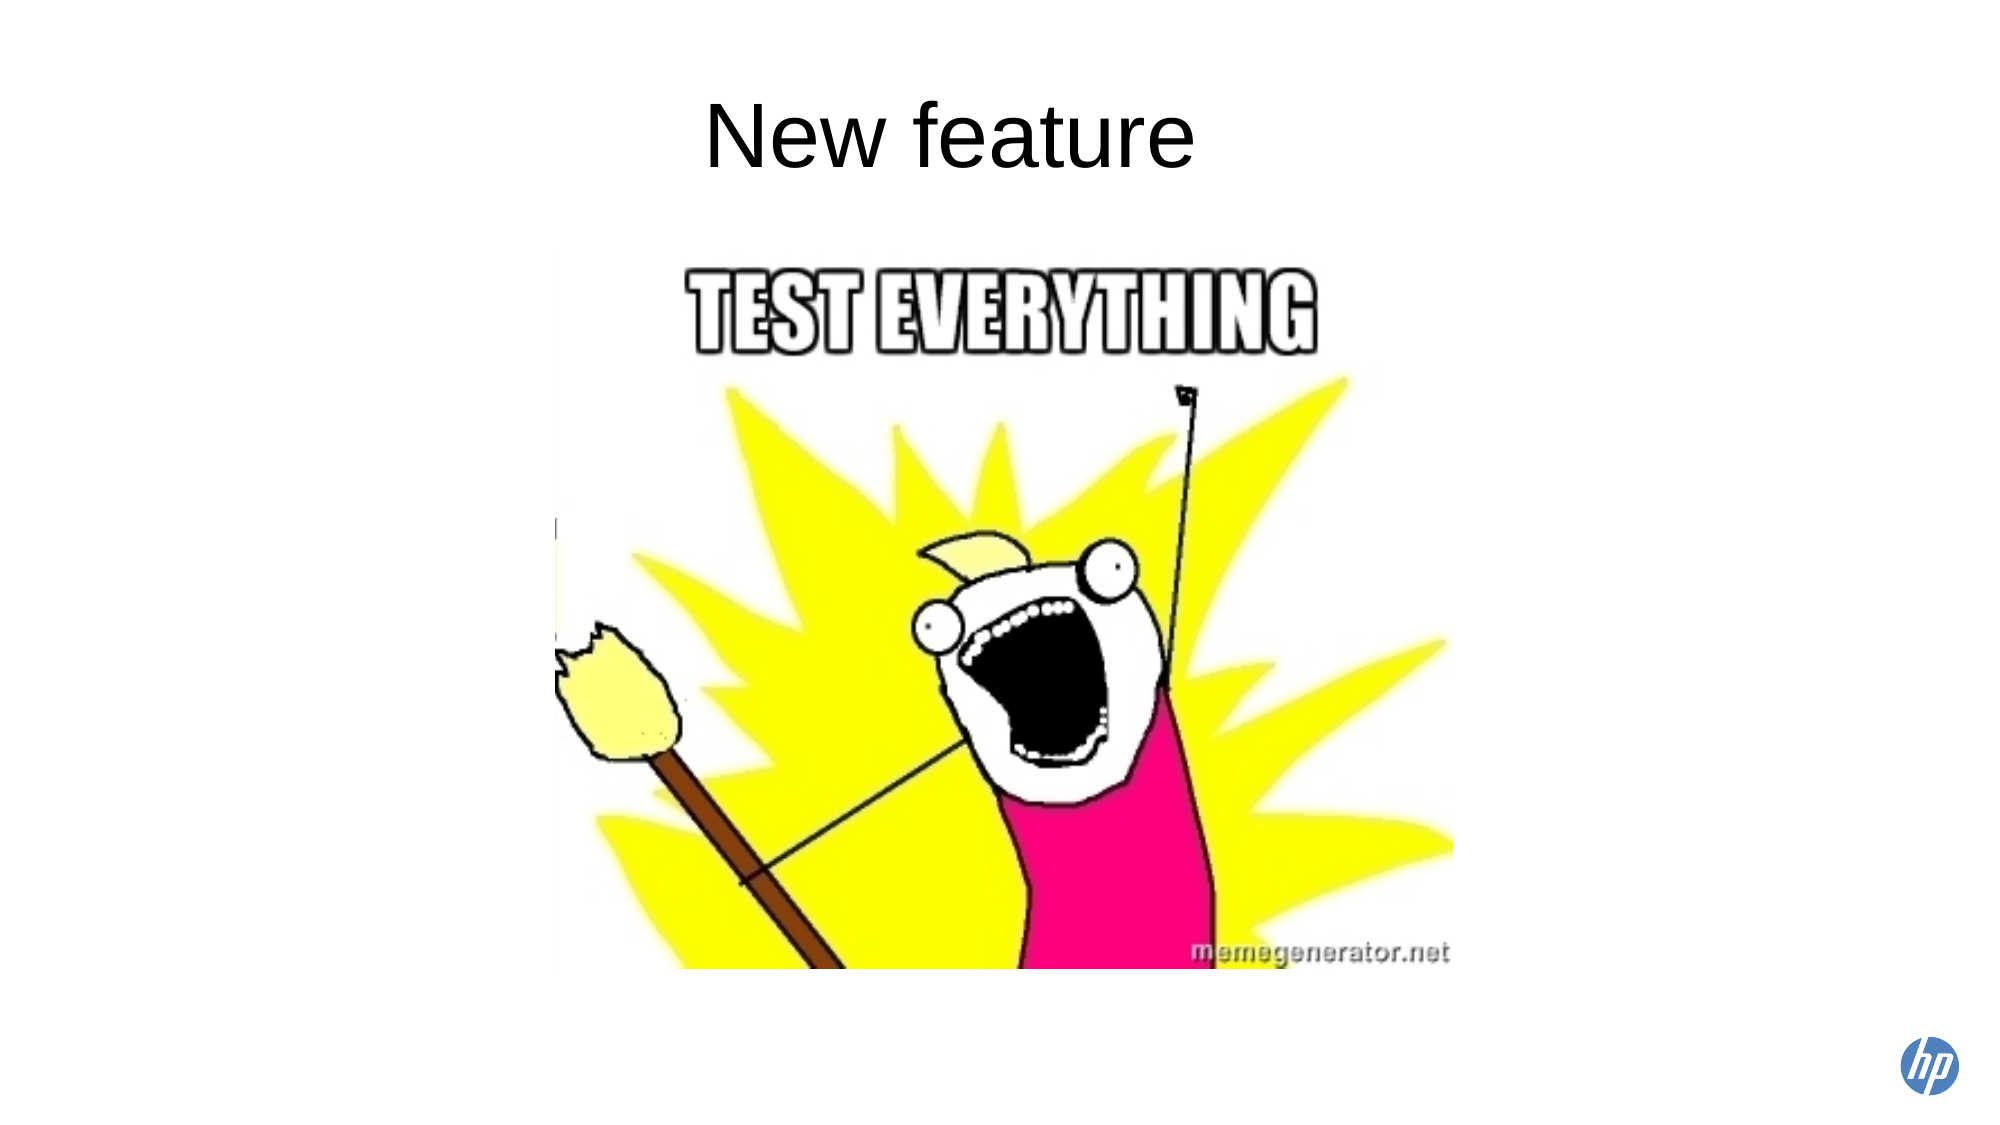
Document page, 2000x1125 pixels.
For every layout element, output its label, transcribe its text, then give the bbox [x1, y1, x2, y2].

title New feature [200, 8, 1701, 264]
picture [555, 254, 1453, 969]
